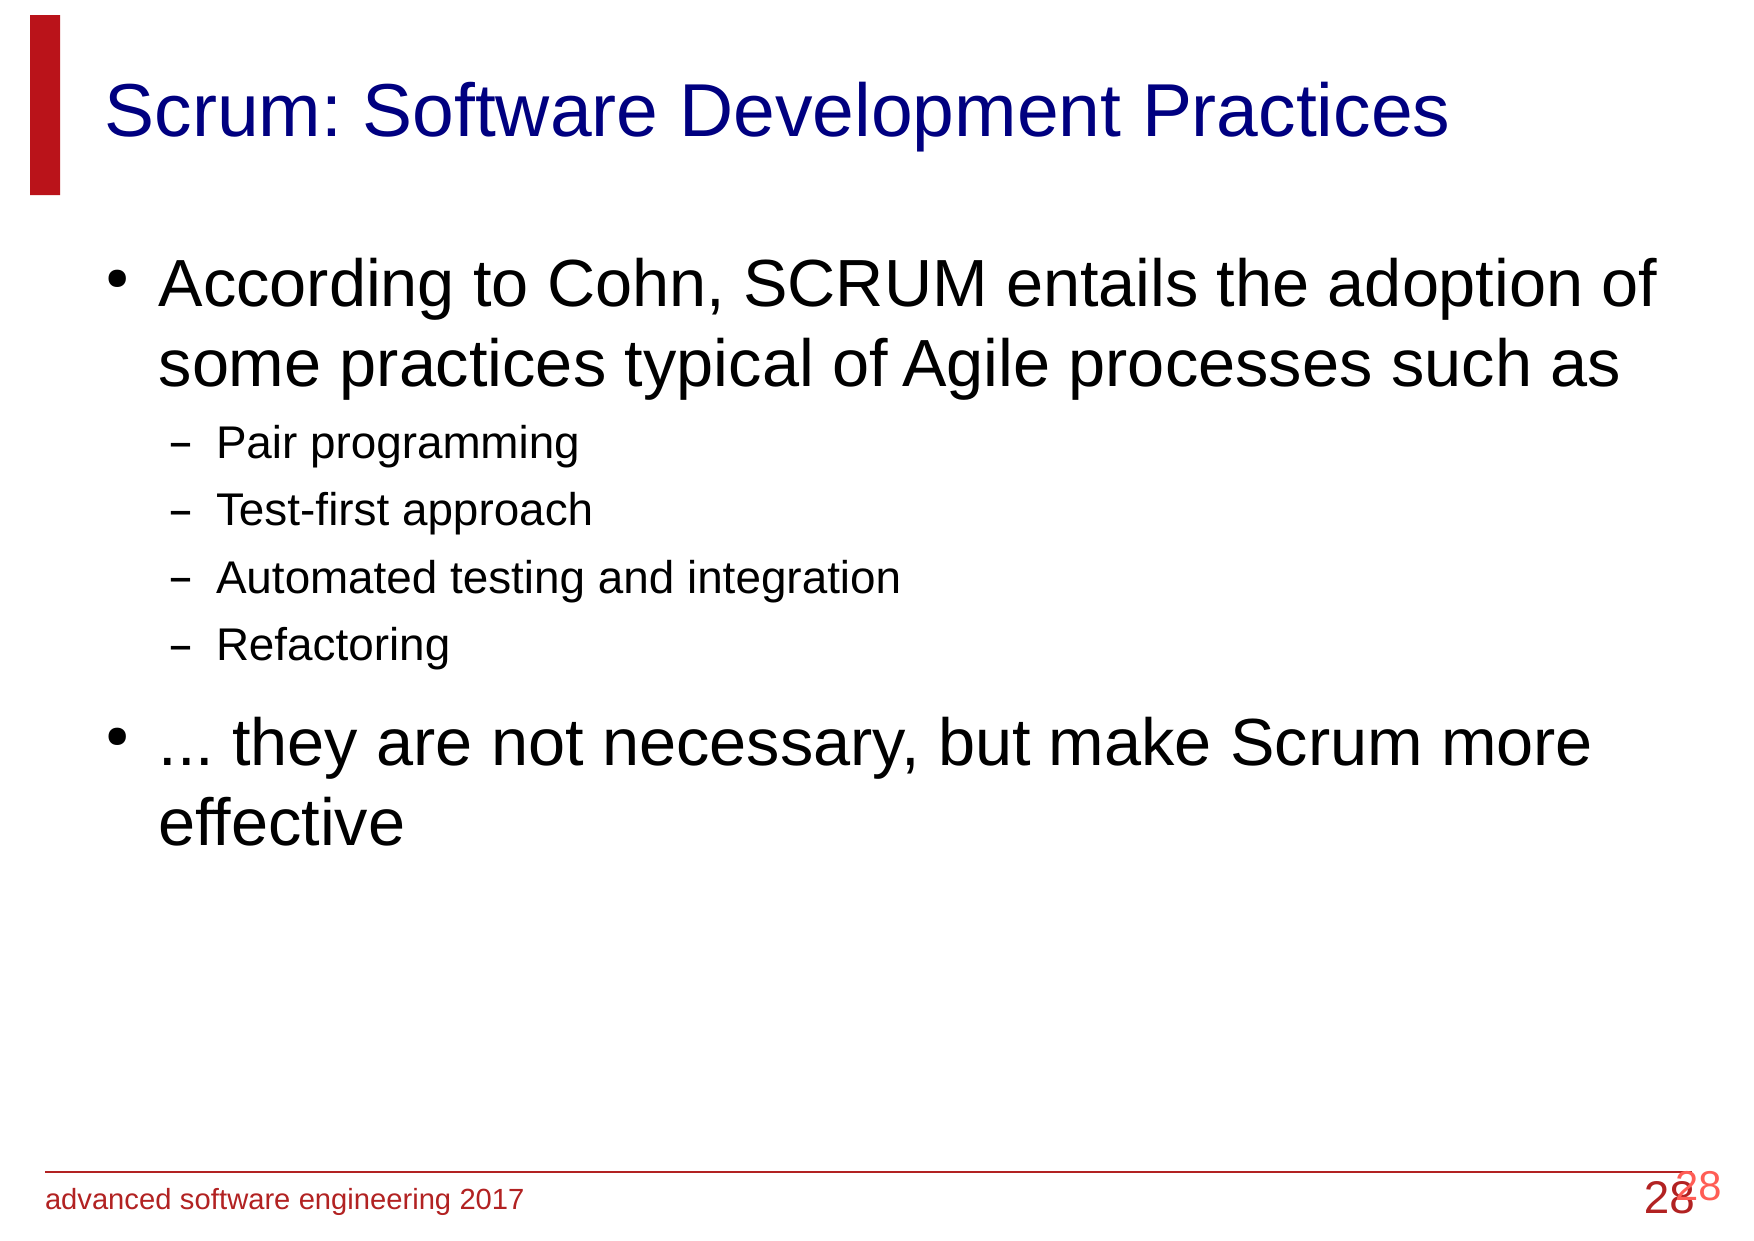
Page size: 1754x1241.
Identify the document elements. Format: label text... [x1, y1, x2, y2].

title Scrum: Software Development Practices [90, 17, 1696, 196]
text_box <number> [1603, 1158, 1754, 1209]
list According to Cohn, SCRUM entails the adoption of some practices typical of Agile processes such as Pair programming Test-first approach Automated testing and integration Refactoring ... they are not necessary, but make Scrum more effective [87, 240, 1696, 1130]
